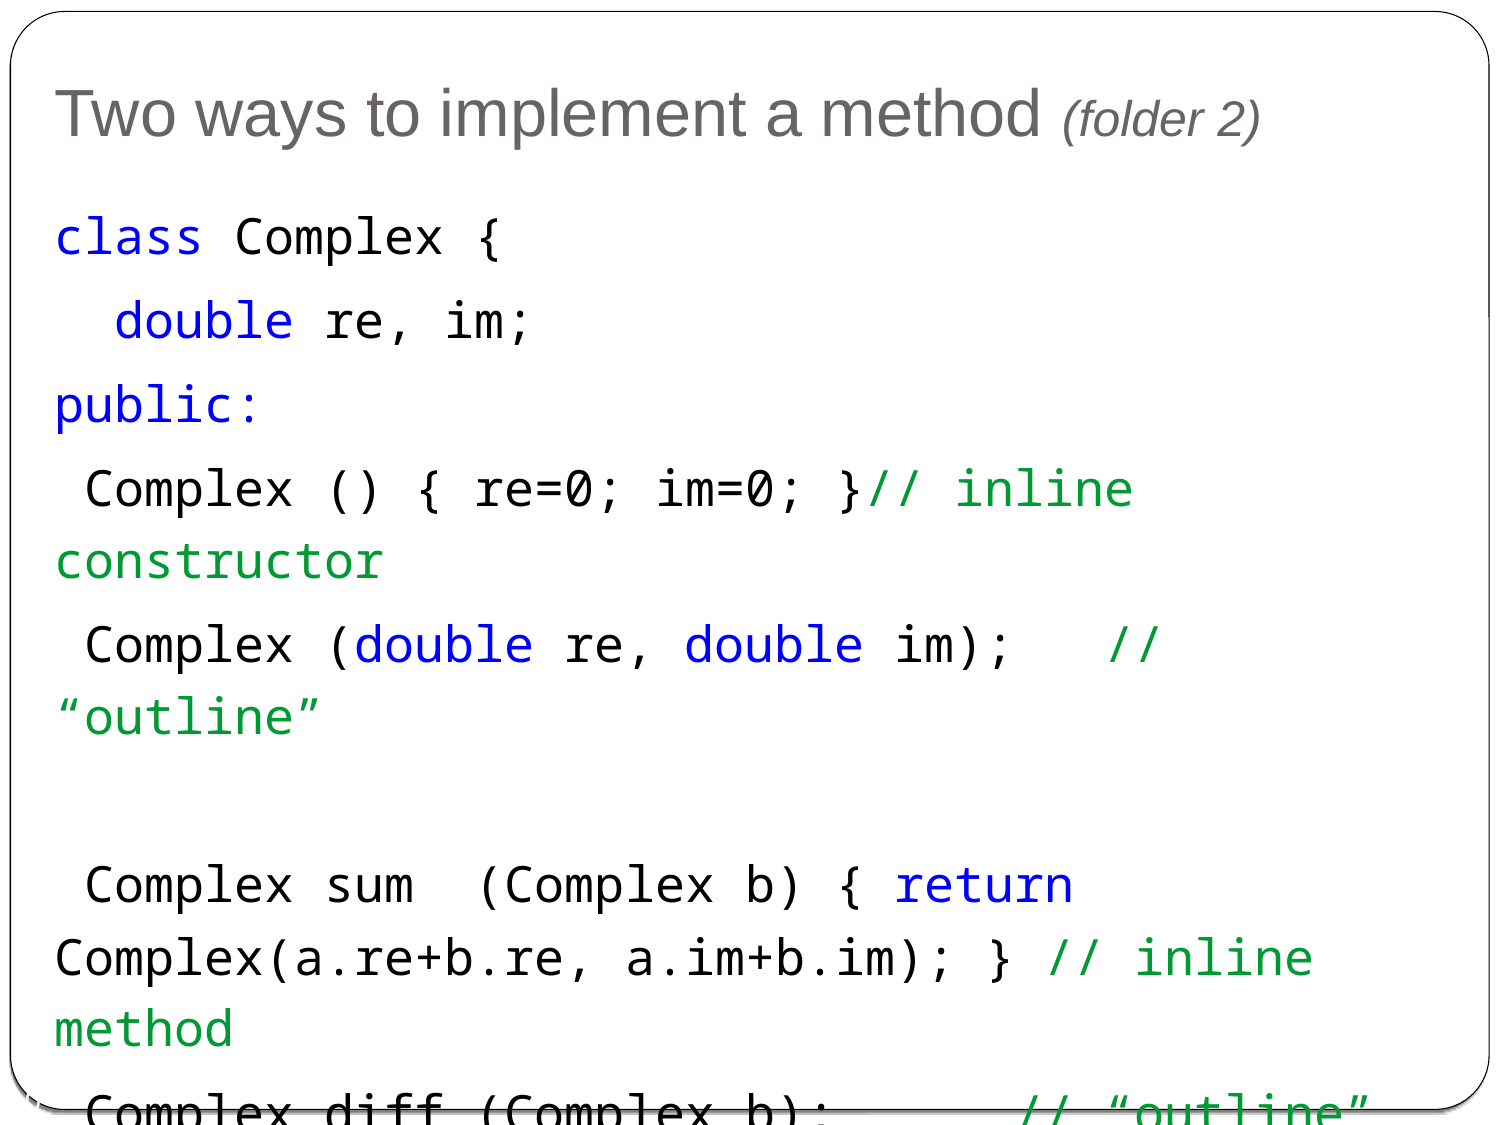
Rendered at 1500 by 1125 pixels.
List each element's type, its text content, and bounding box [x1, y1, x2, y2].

slide_number <number> [0, 1074, 50, 1125]
list class Complex { double re, im; public: Complex () { re=0; im=0; }// inline constructor Complex (double re, double im); // “outline” Complex sum (Complex b) { return Complex(a.re+b.re, a.im+b.im); } // inline method Complex diff (Complex b); // “outline” }; [40, 185, 1441, 1051]
title Two ways to implement a method (folder 2) [40, 75, 1441, 165]
